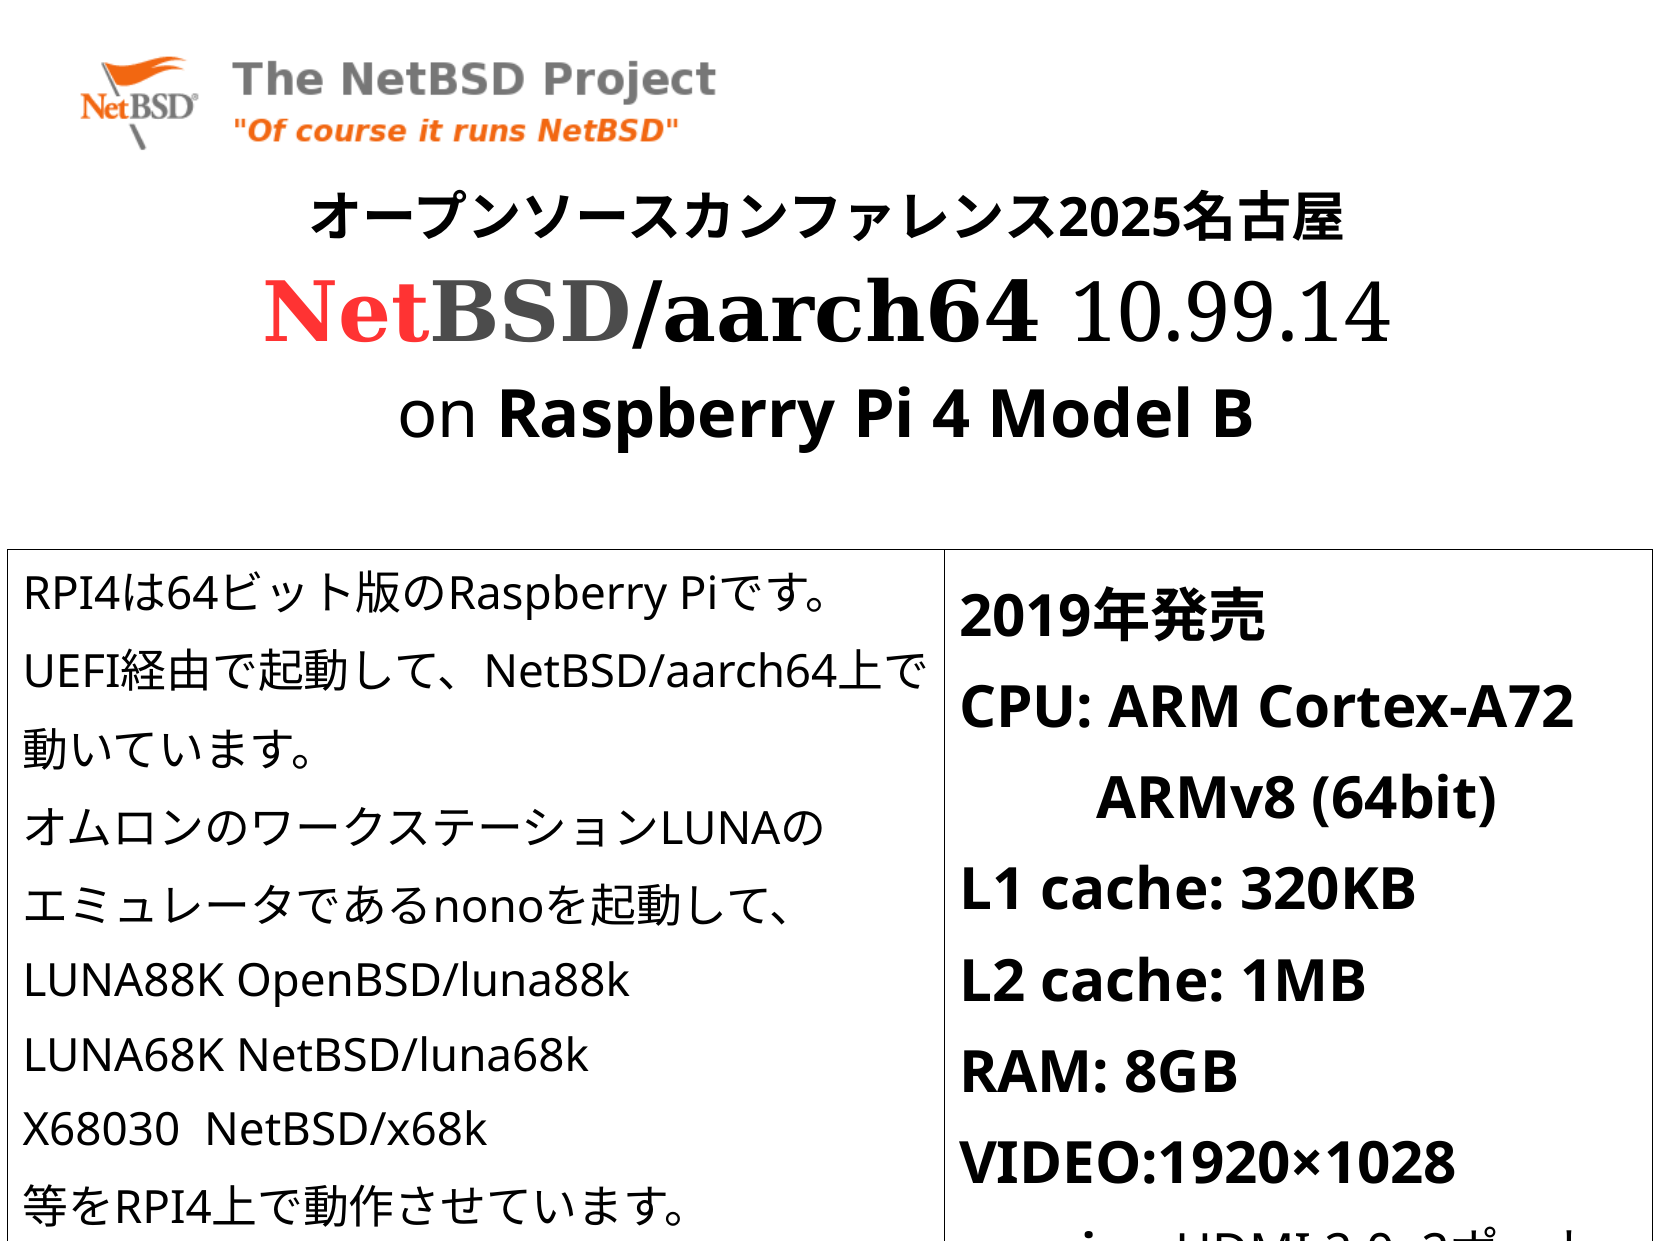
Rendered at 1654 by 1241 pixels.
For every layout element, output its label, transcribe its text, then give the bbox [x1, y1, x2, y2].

text_box 2019年発売 CPU: ARM Cortex-A72 ARMv8 (64bit) L1 cache: 320KB L2 cache: 1MB RAM: 8GB VIDEO:1920×1028 microHDMI 2.0x2ポート ストレージ: 512GB SSD microSD 32GB [944, 549, 1653, 1229]
text_box RPI4は64ビット版のRaspberry Piです。 UEFI経由で起動して、NetBSD/aarch64上で 動いています。 オムロンのワークステーションLUNAの エミュレータであるnonoを起動して、 LUNA88K OpenBSD/luna88k LUNA68K NetBSD/luna68k X68030 NetBSD/x68k 等をRPI4上で動作させています。 [7, 549, 944, 1229]
text_box オープンソースカンファレンス2025名古屋 NetBSD/aarch64 10.99.14 on Raspberry Pi 4 Model B [59, 166, 1595, 549]
picture [59, 40, 751, 167]
